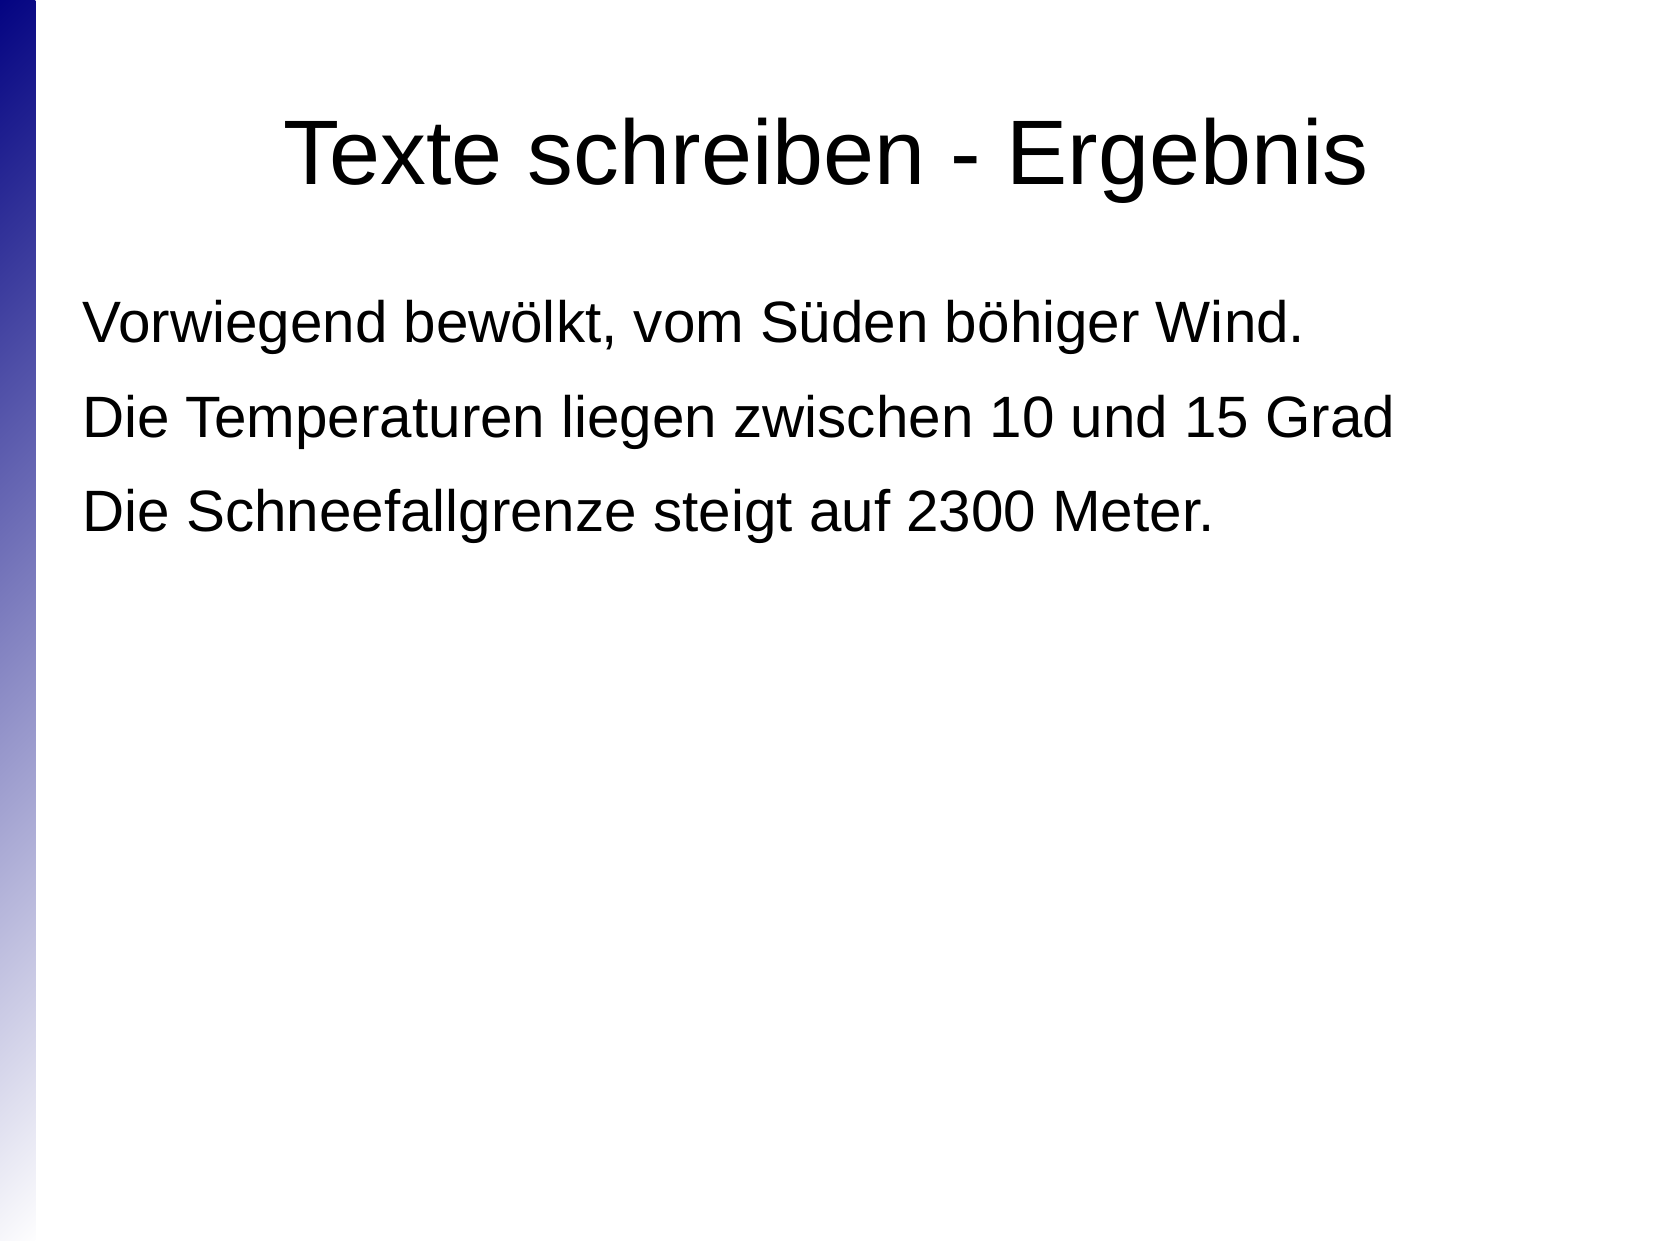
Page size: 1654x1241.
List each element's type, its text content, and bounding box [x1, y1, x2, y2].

list Vorwiegend bewölkt, vom Süden böhiger Wind. Die Temperaturen liegen zwischen 10 und 15 Grad Die Schneefallgrenze steigt auf 2300 Meter. [82, 290, 1571, 1109]
title Texte schreiben - Ergebnis [82, 49, 1571, 257]
